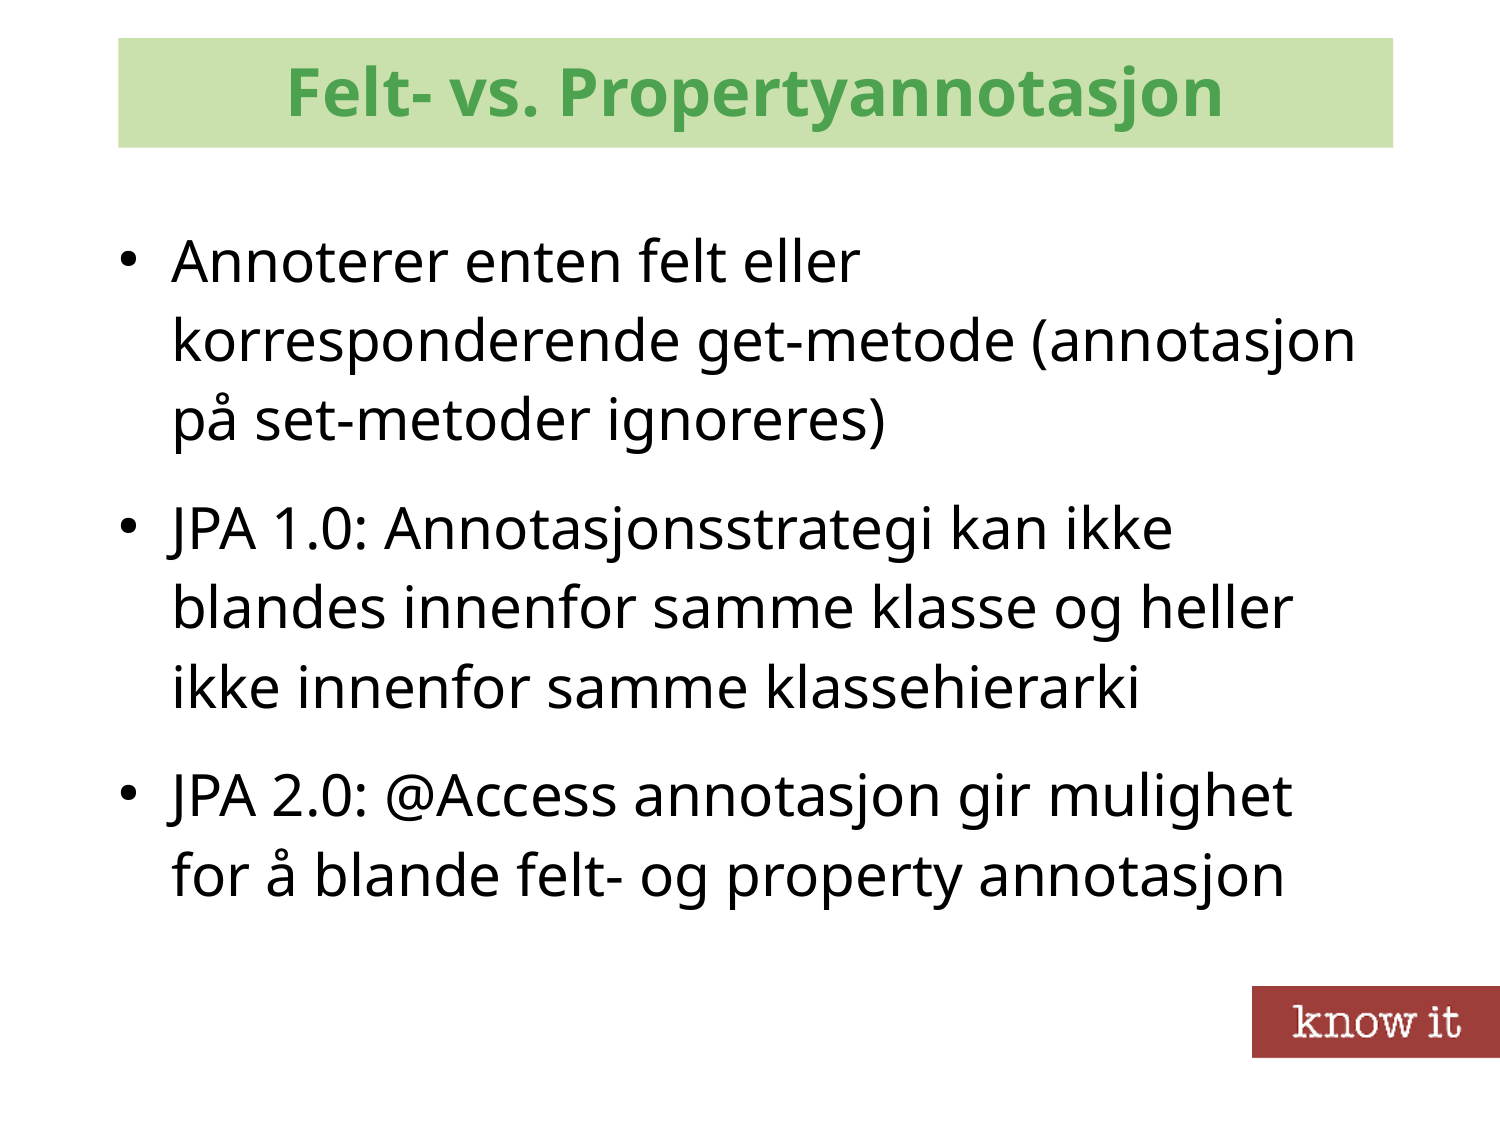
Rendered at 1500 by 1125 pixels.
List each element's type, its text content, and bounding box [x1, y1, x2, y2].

text_box Felt- vs. Propertyannotasjon [118, 38, 1394, 148]
picture [1252, 986, 1500, 1058]
list Annoterer enten felt eller korresponderende get-metode (annotasjon på set-metoder ignoreres) JPA 1.0: Annotasjonsstrategi kan ikke blandes innenfor samme klasse og heller ikke innenfor samme klassehierarki JPA 2.0: @Access annotasjon gir mulighet for å blande felt- og property annotasjon [100, 220, 1360, 935]
